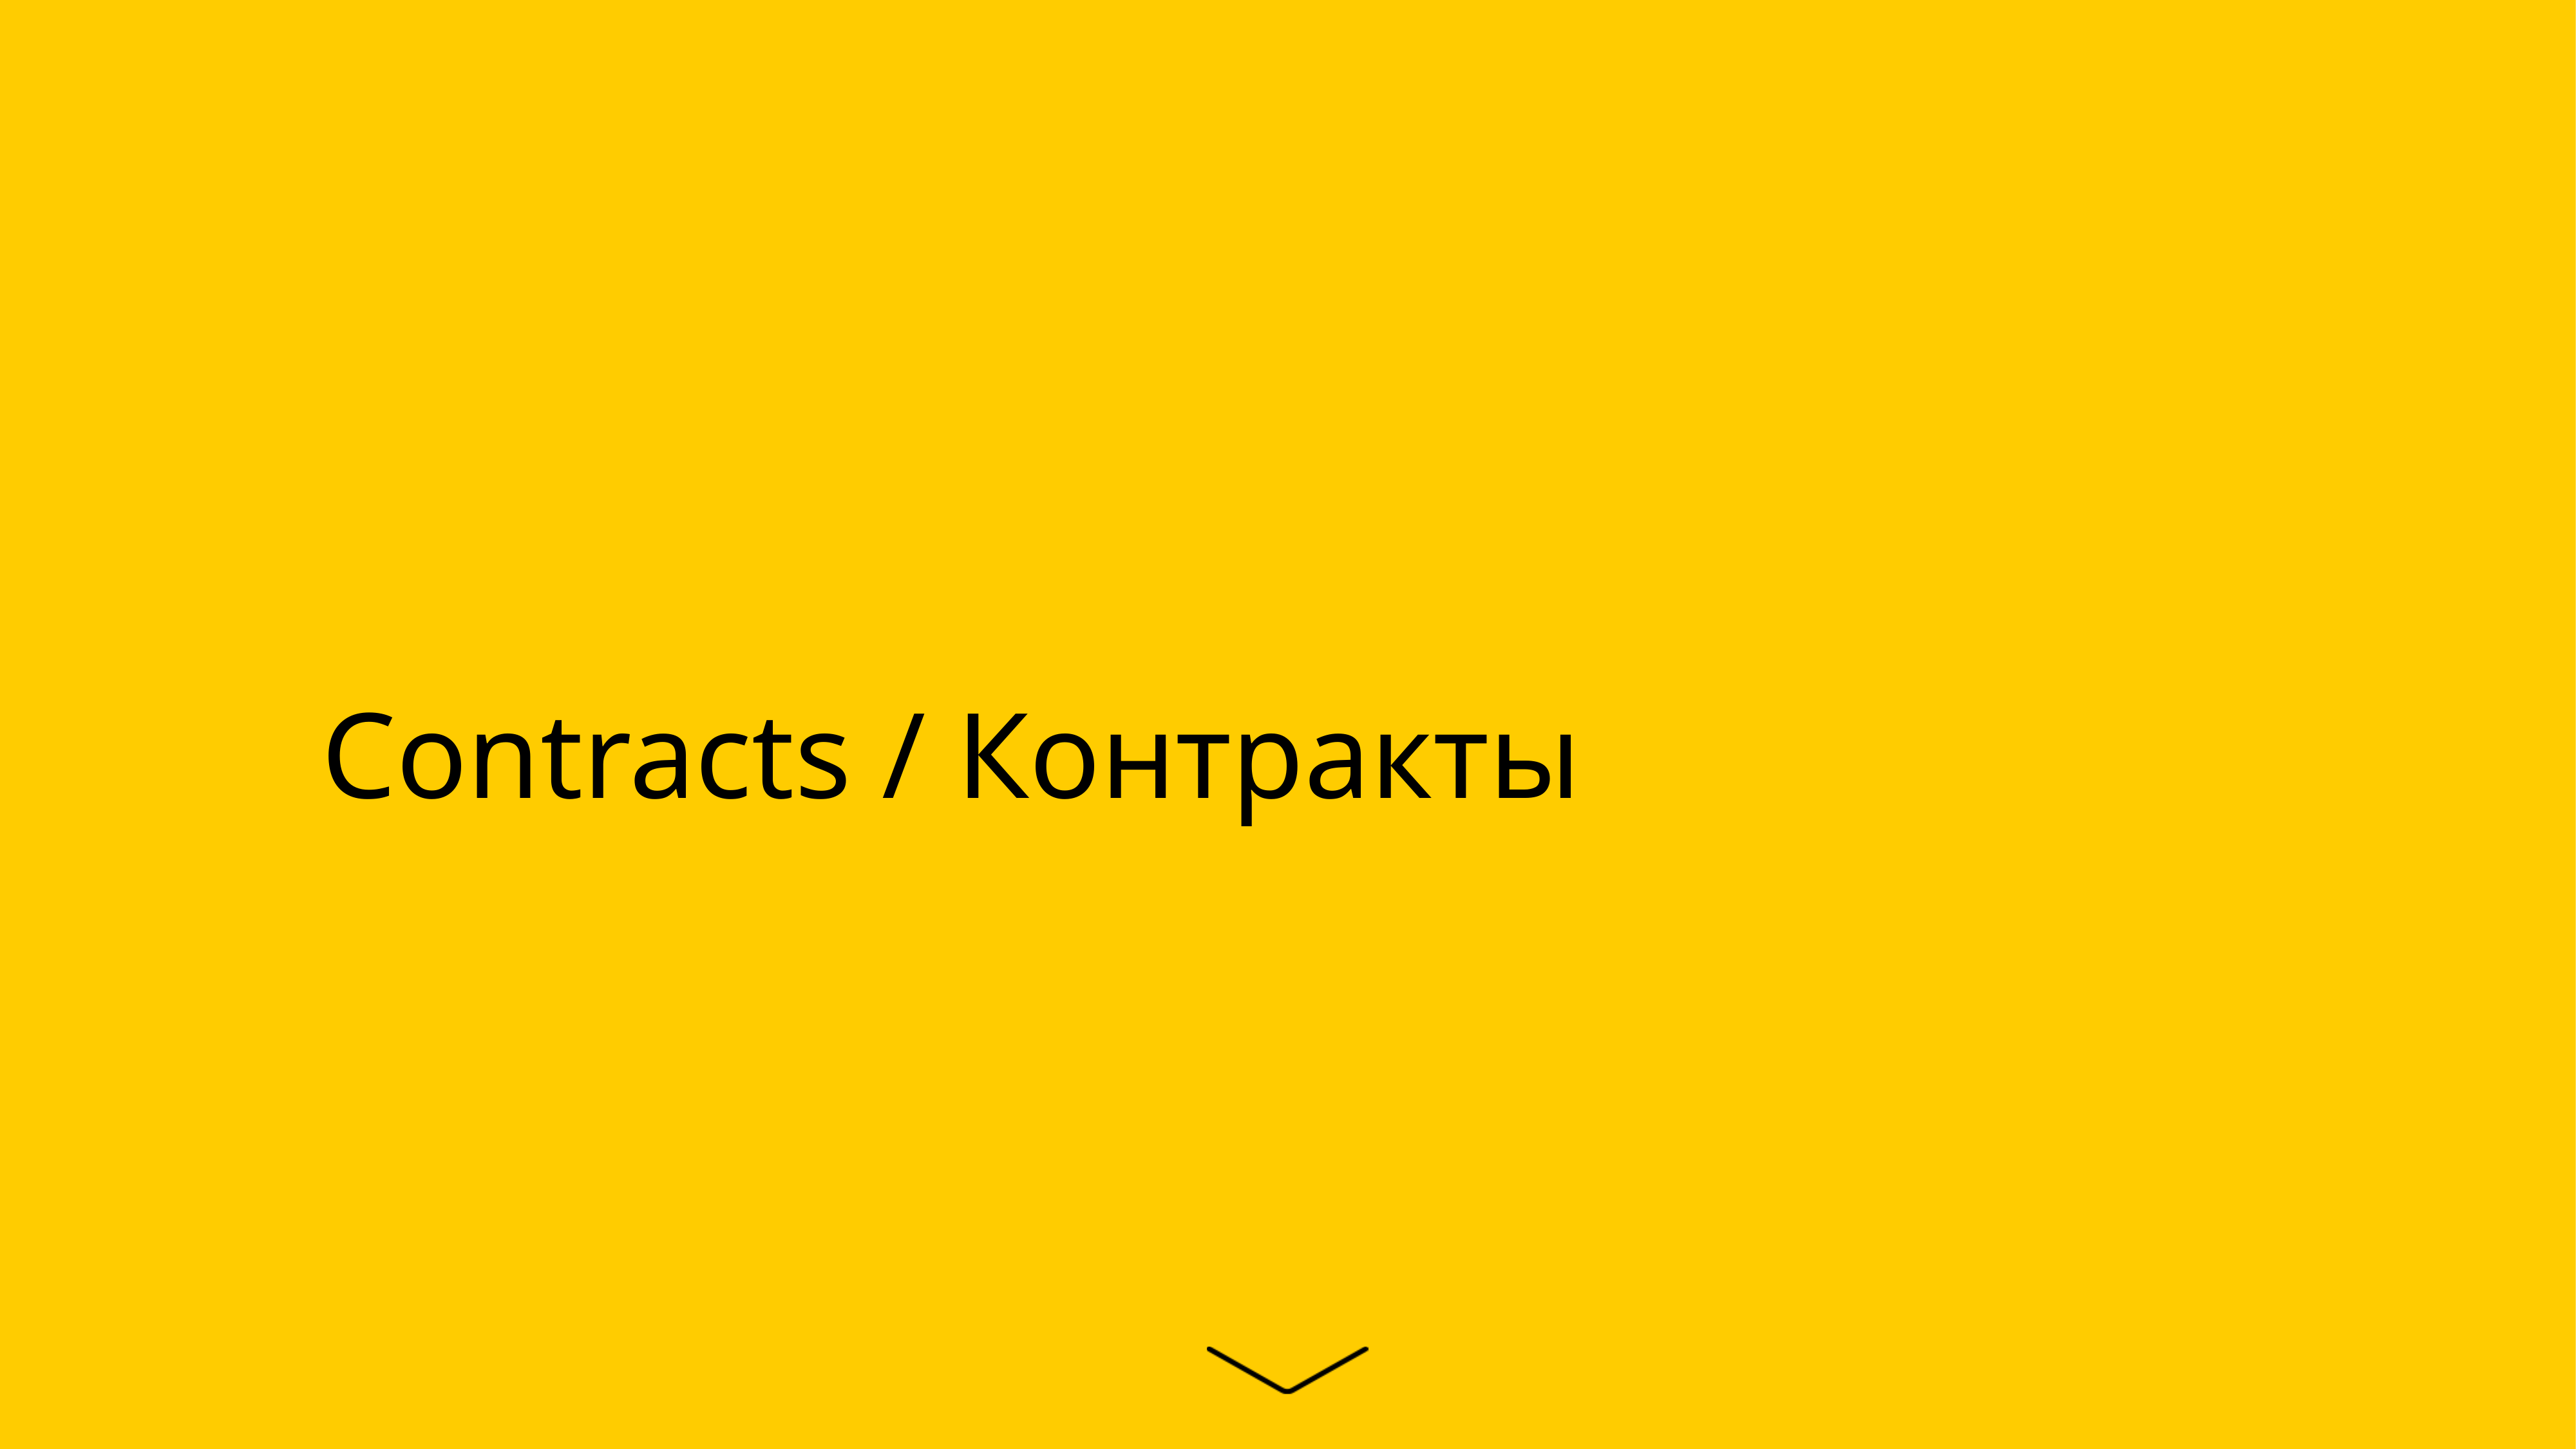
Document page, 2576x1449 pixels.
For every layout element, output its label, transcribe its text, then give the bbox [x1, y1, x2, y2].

picture [1207, 1347, 1368, 1396]
title Contracts / Контракты [321, 429, 2253, 1074]
